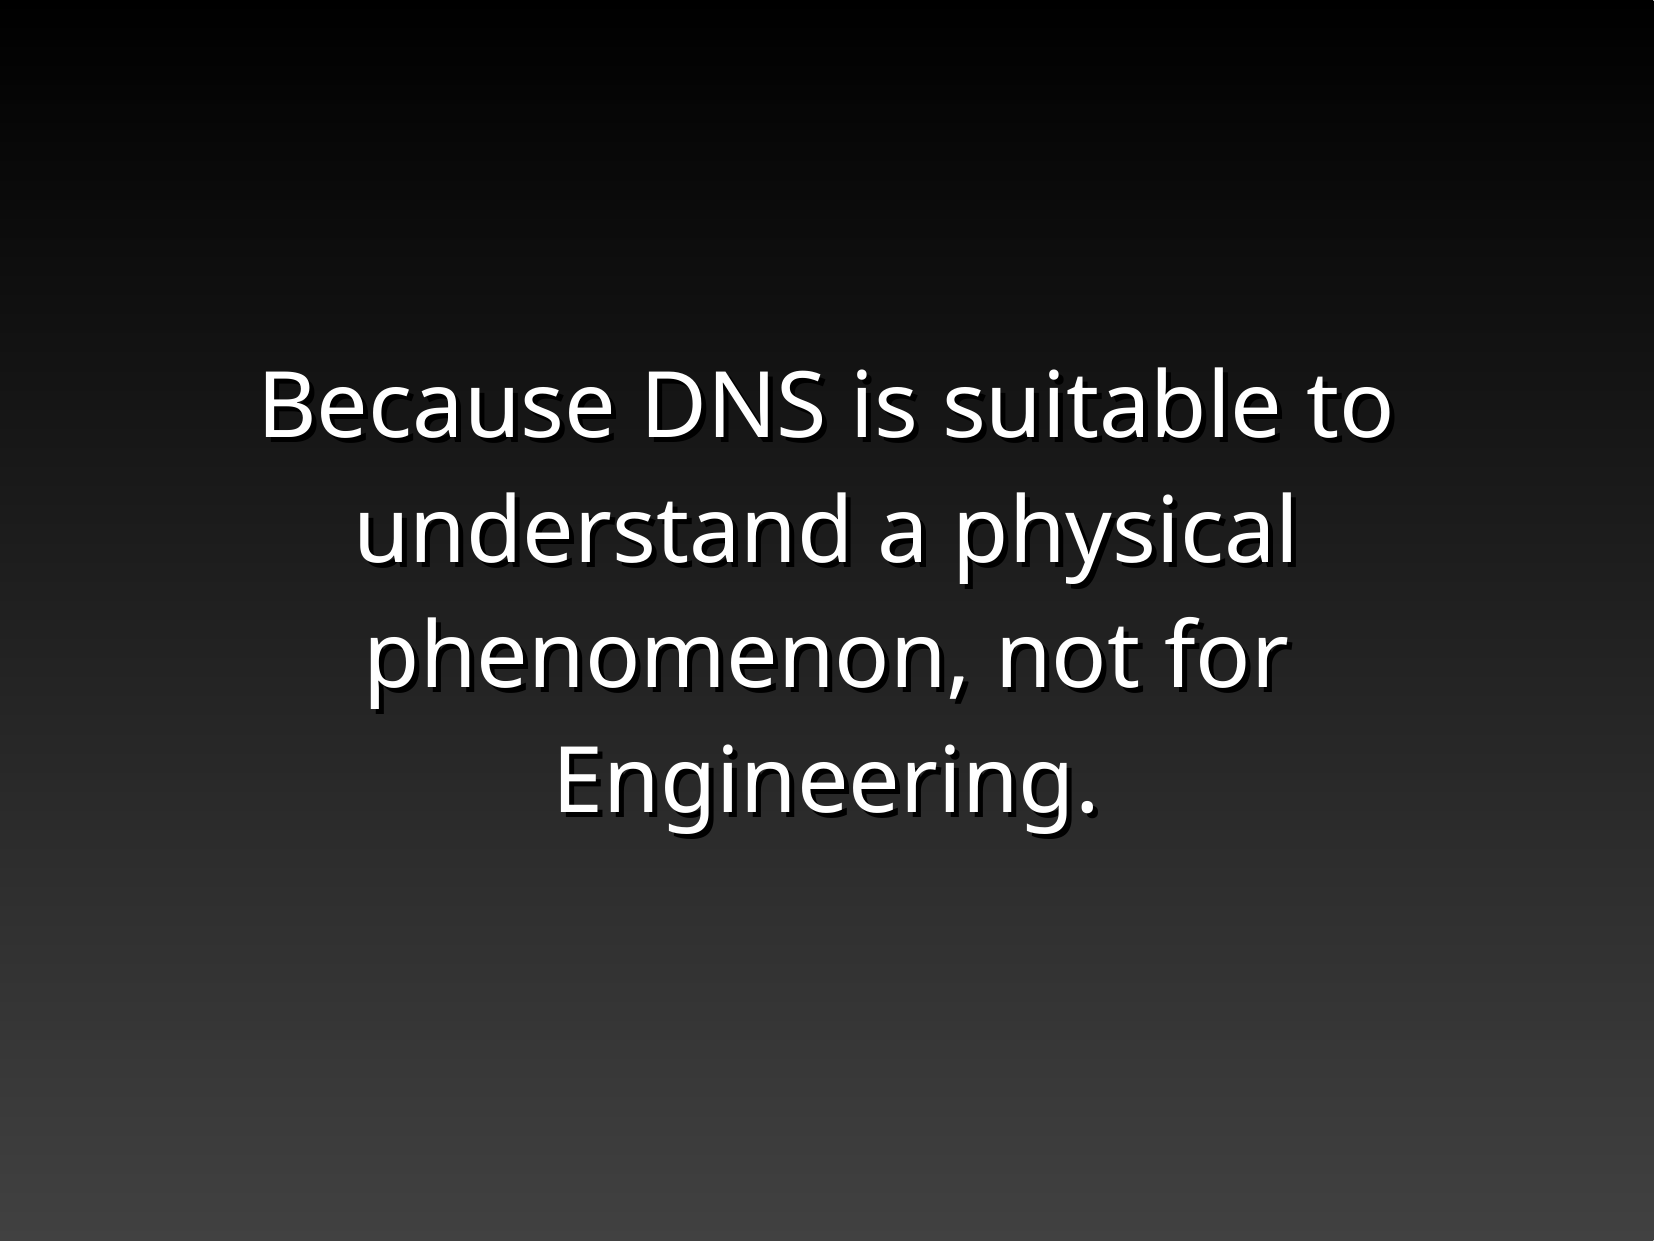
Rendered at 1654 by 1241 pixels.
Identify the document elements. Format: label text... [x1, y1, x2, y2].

title Because DNS is suitable to understand a physical phenomenon, not for Engineering. [82, 429, 1571, 751]
